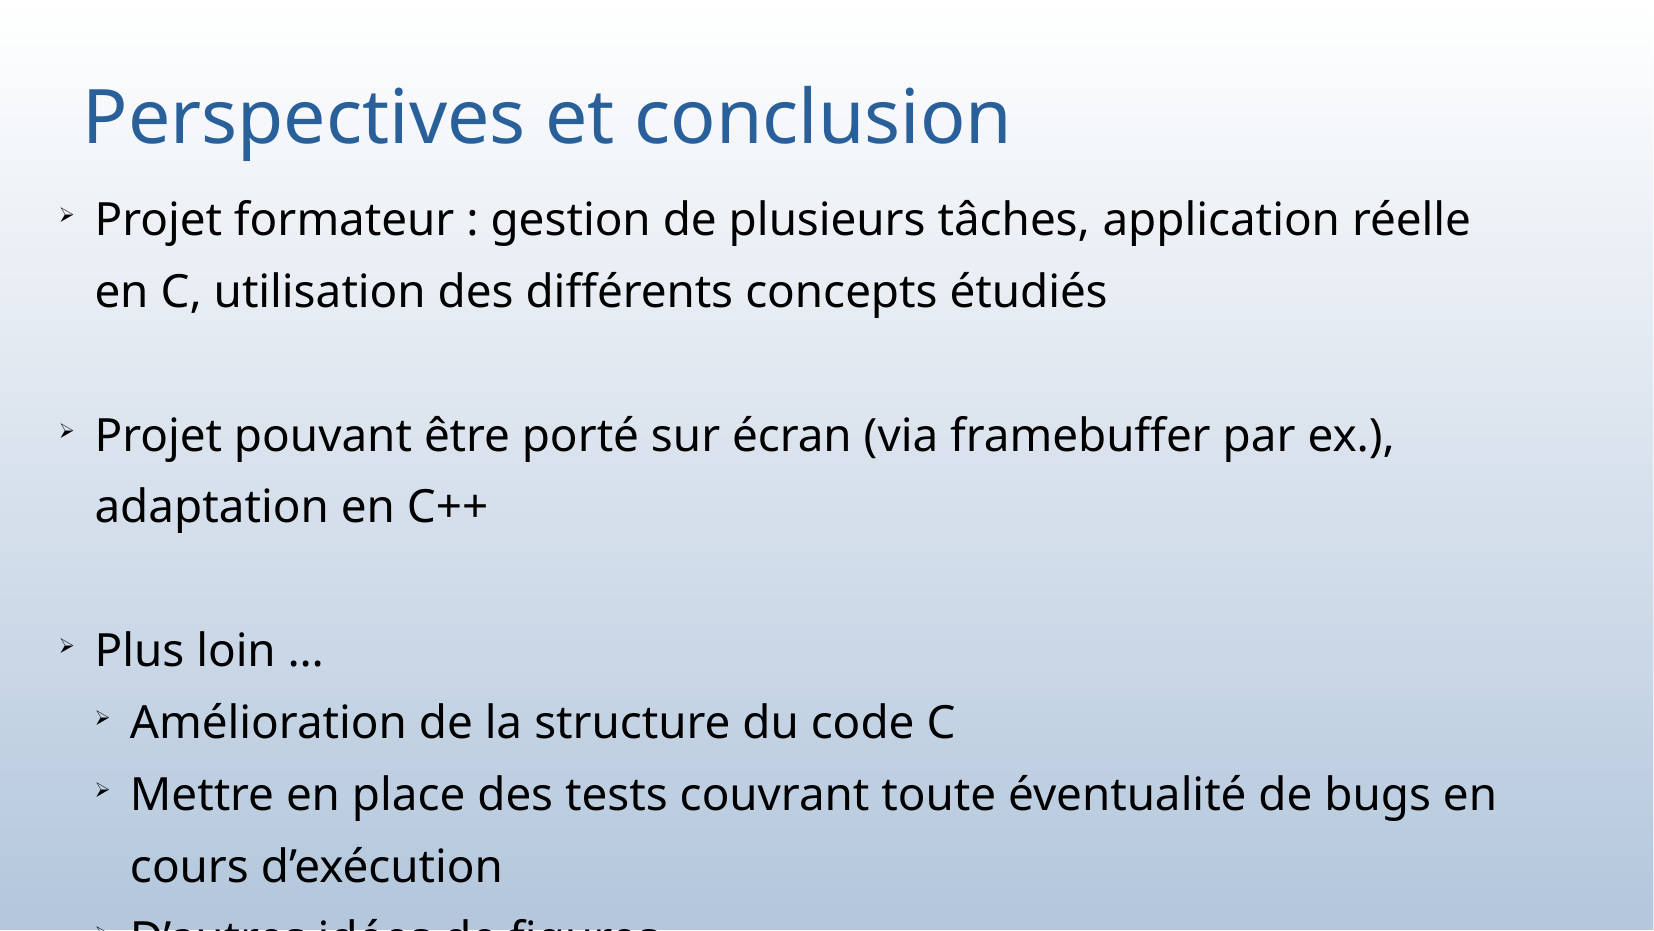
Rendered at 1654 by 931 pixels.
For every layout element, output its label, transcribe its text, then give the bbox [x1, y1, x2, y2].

title Perspectives et conclusion [82, 37, 1571, 193]
subtitle Projet formateur : gestion de plusieurs tâches, application réelle en C, utilisation des différents concepts étudiés Projet pouvant être porté sur écran (via framebuffer par ex.), adaptation en C++ Plus loin … Amélioration de la structure du code C Mettre en place des tests couvrant toute éventualité de bugs en cours d’exécution D’autres idées de figures ... [59, 177, 1506, 886]
